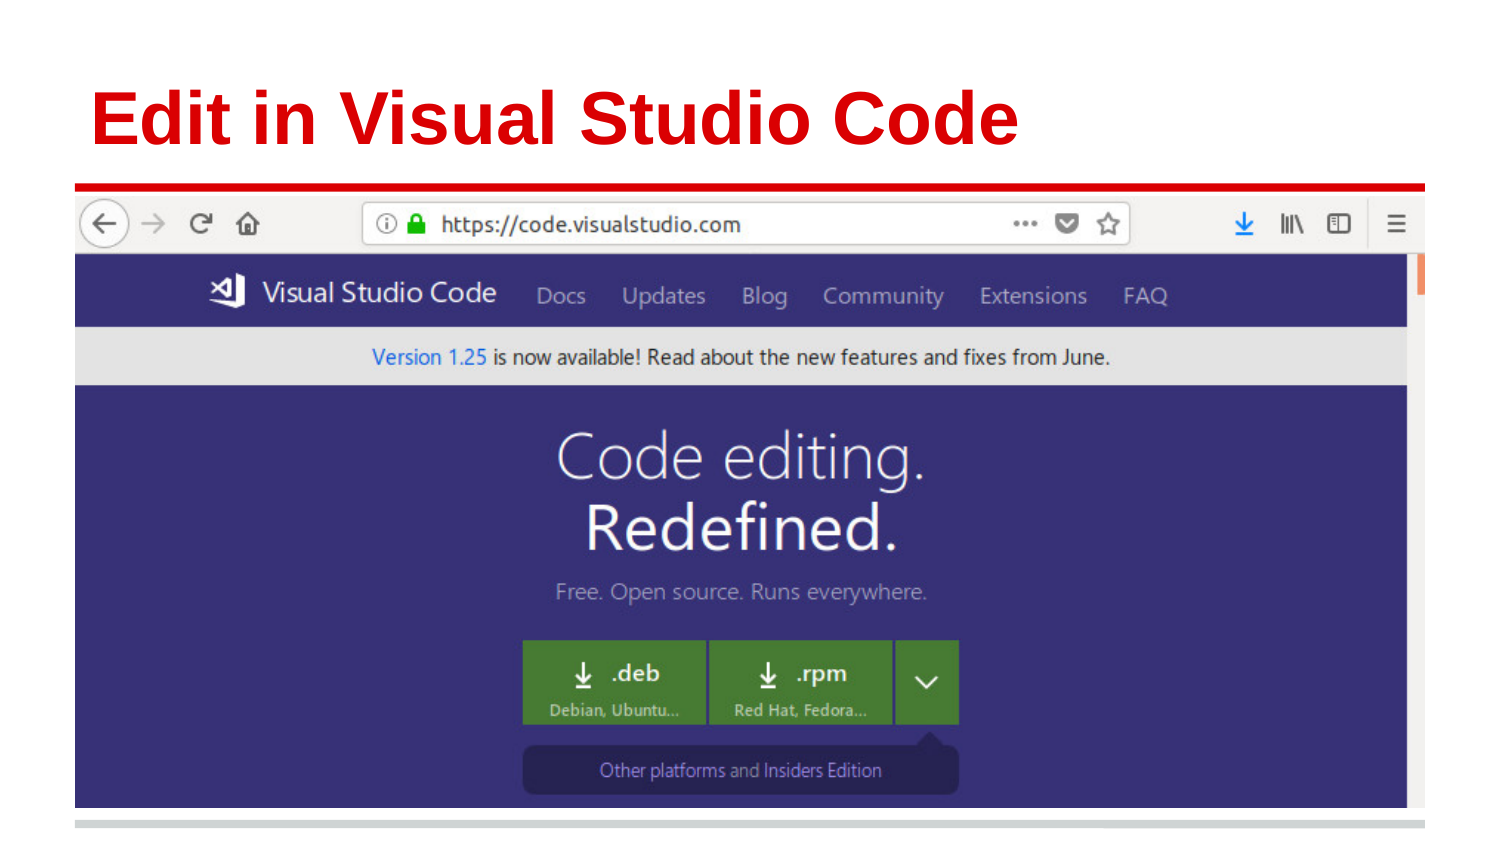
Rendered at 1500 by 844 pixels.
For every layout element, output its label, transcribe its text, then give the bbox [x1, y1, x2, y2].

picture [75, 196, 1425, 808]
title Edit in Visual Studio Code [75, 33, 1425, 175]
